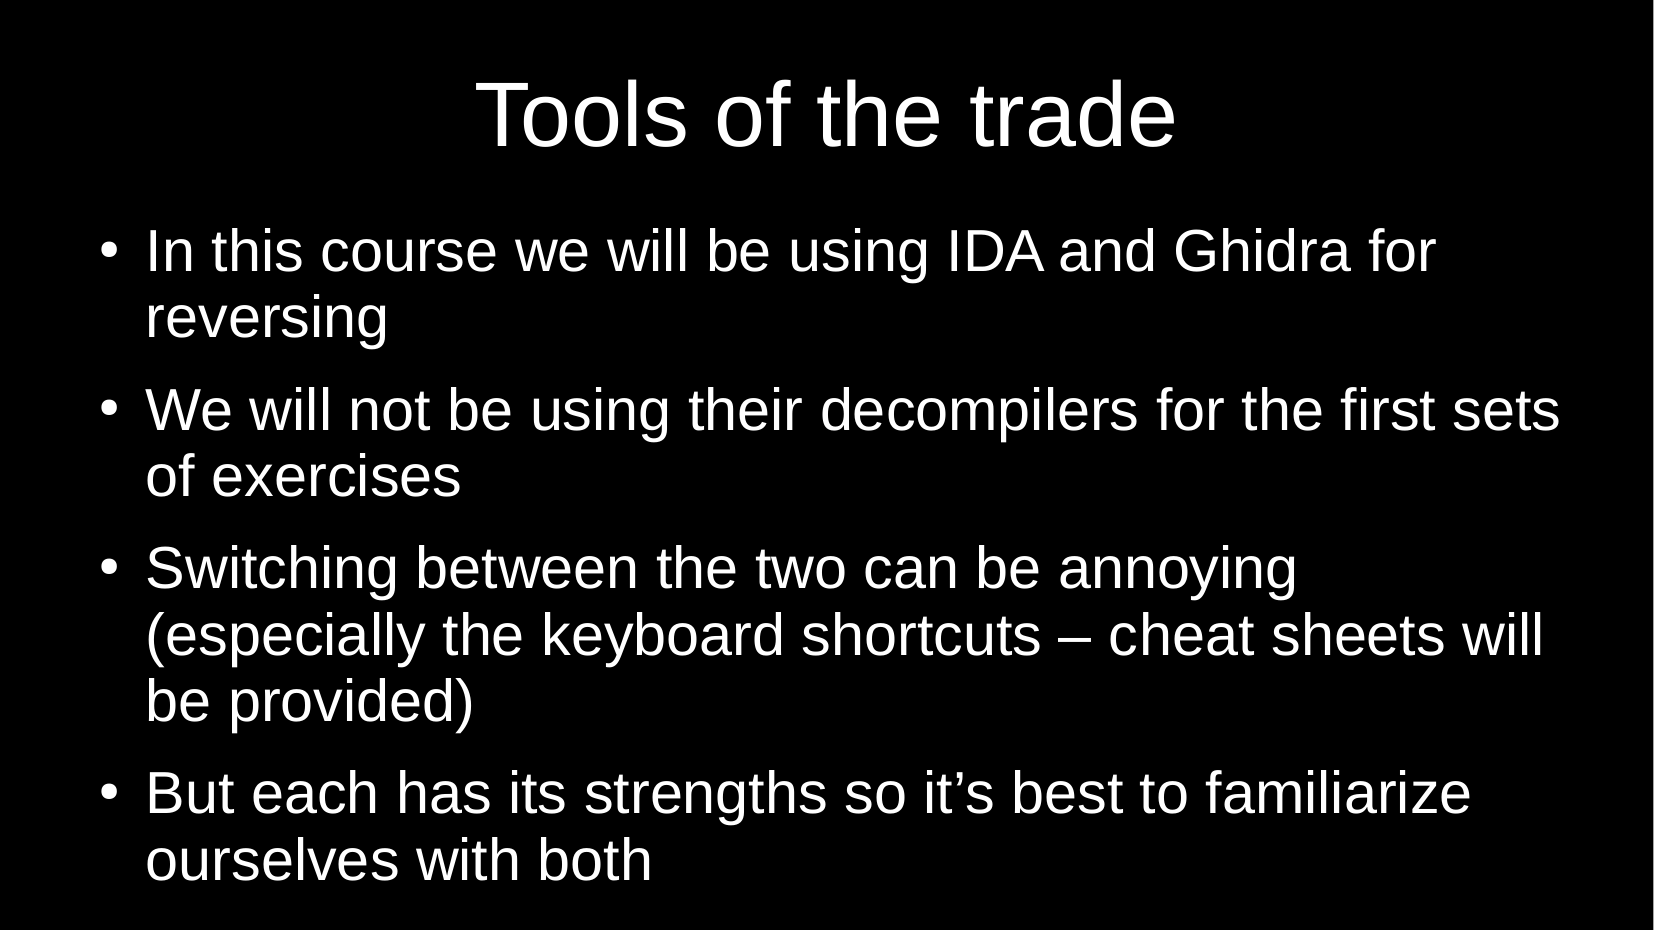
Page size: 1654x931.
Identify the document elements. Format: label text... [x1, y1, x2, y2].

list In this course we will be using IDA and Ghidra for reversing We will not be using their decompilers for the first sets of exercises Switching between the two can be annoying (especially the keyboard shortcuts – cheat sheets will be provided) But each has its strengths so it’s best to familiarize ourselves with both [82, 217, 1571, 901]
title Tools of the trade [82, 37, 1571, 193]
